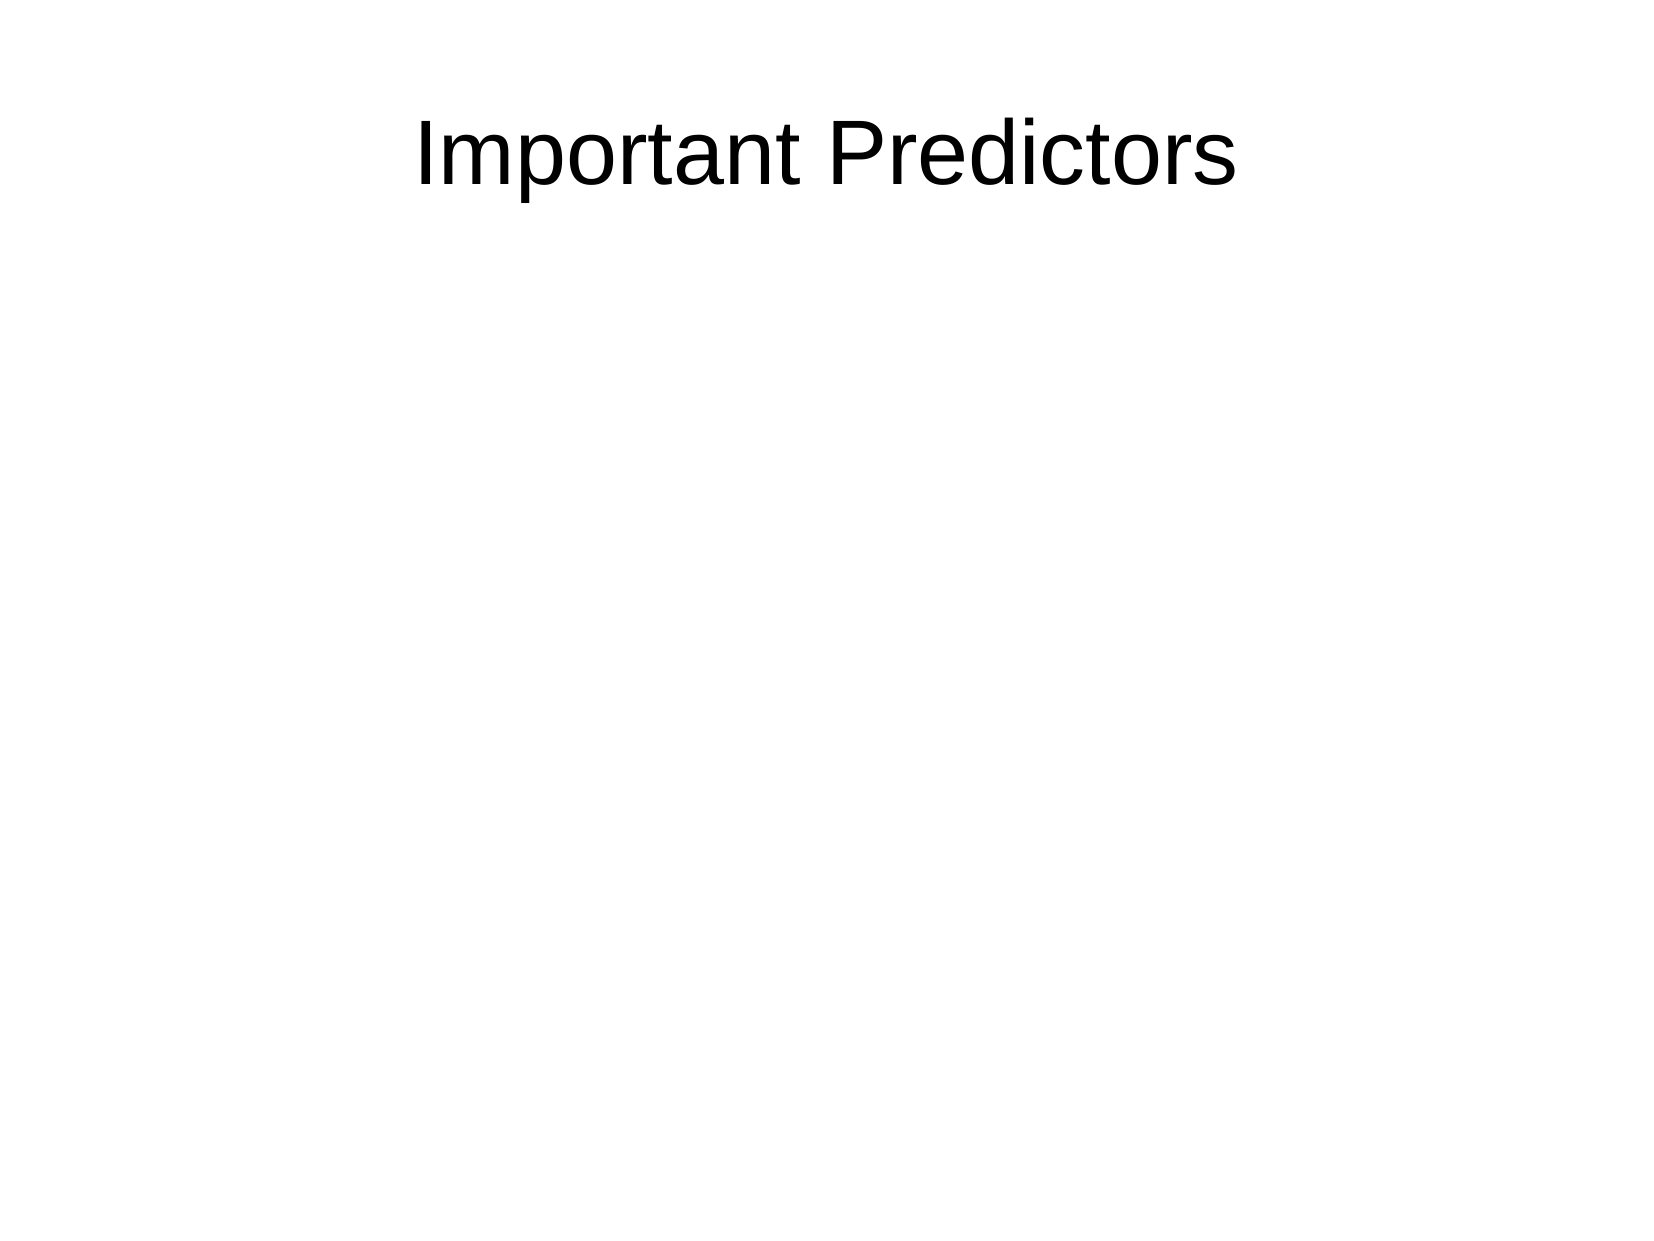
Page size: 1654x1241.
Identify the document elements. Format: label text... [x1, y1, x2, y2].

title Important Predictors [82, 49, 1571, 257]
